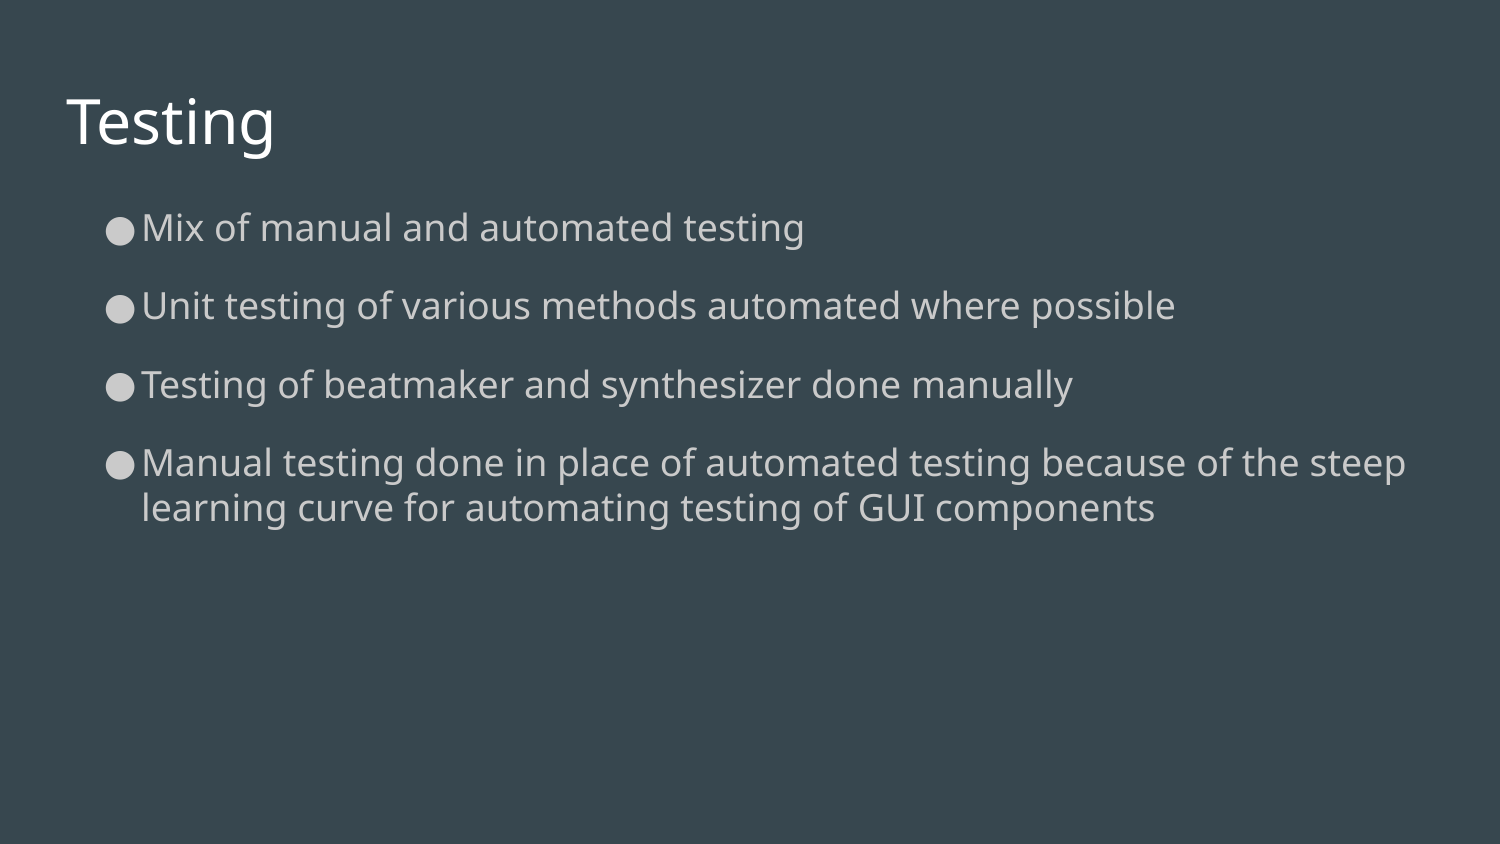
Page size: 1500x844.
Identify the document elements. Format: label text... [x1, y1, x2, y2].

list Mix of manual and automated testing Unit testing of various methods automated where possible Testing of beatmaker and synthesizer done manually Manual testing done in place of automated testing because of the steep learning curve for automating testing of GUI components [51, 189, 1449, 750]
title Testing [51, 72, 1449, 167]
